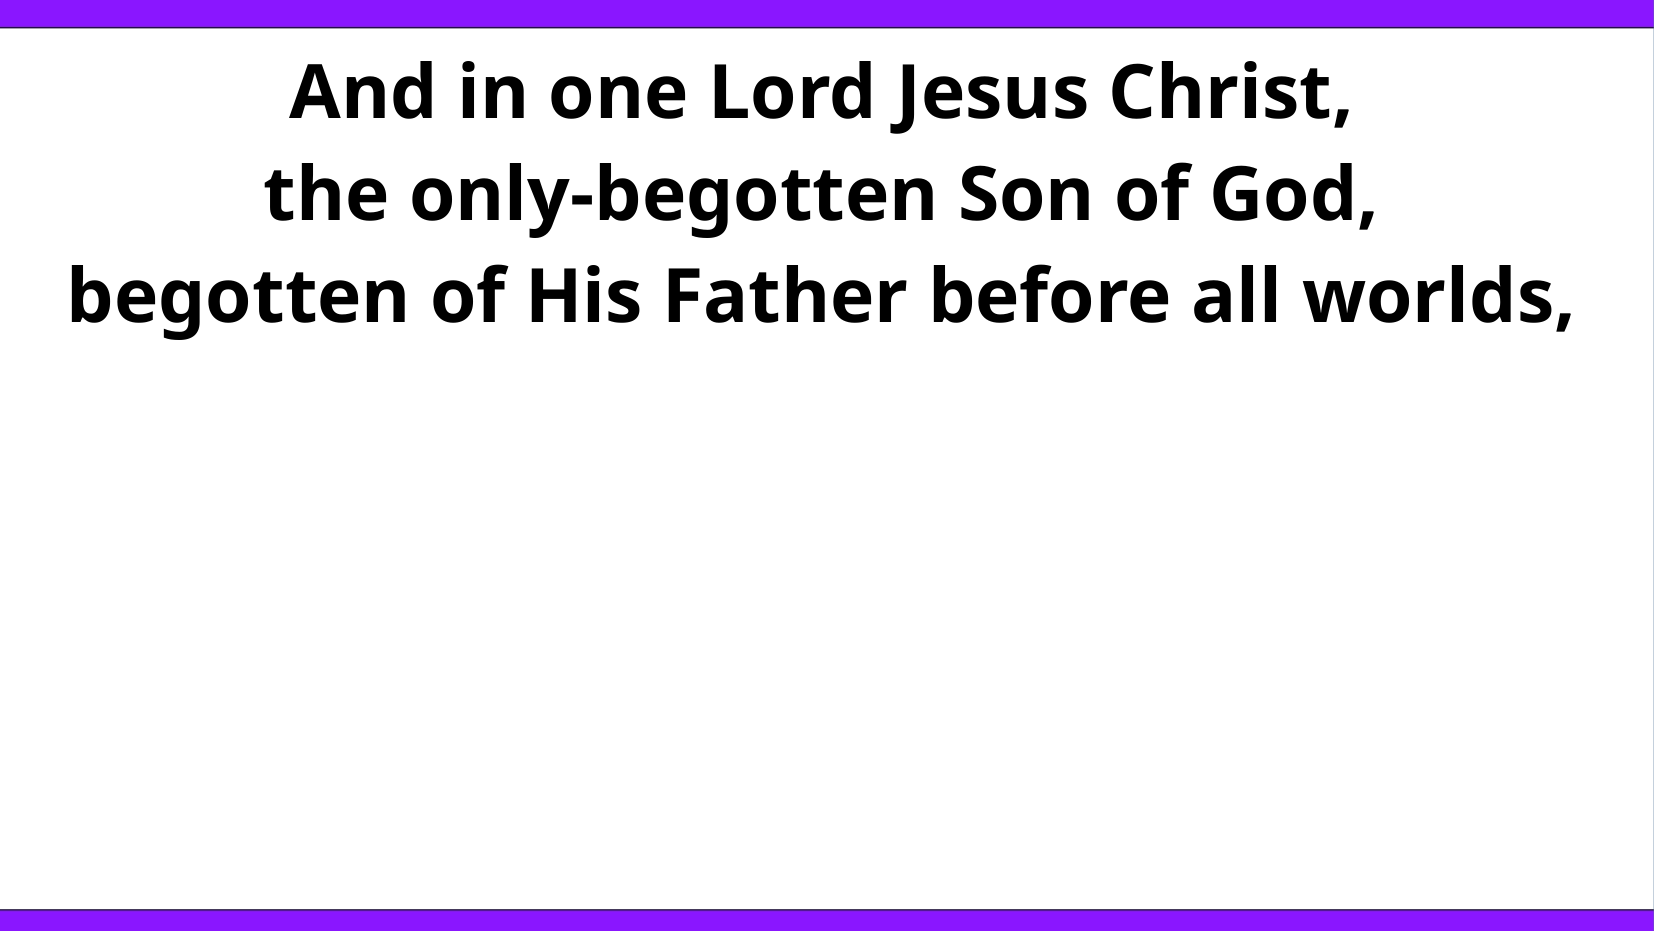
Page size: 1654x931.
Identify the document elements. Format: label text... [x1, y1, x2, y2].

text_box And in one Lord Jesus Christ, the only-begotten Son of God, begotten of His Father before all worlds, [49, 30, 1595, 346]
picture [0, 0, 1654, 931]
